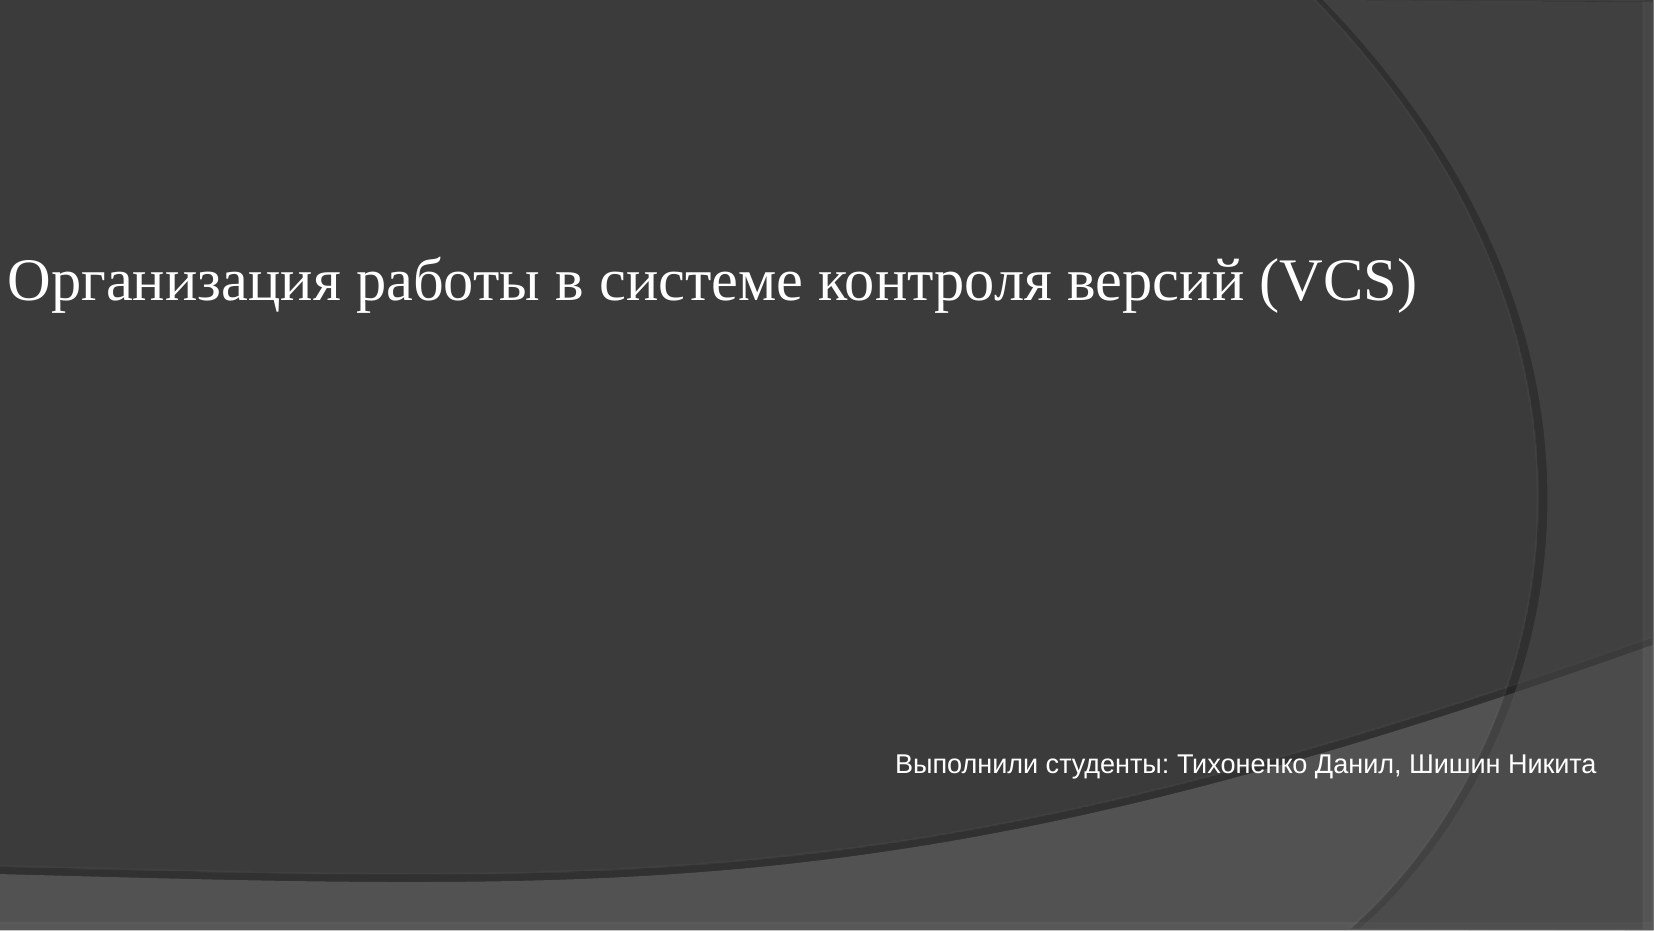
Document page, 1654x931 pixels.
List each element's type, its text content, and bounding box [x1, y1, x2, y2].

title Организация работы в системе контроля версий (VCS) [0, 198, 1489, 355]
subtitle Выполнили студенты: Тихоненко Данил, Шишин Никита [880, 738, 1654, 787]
